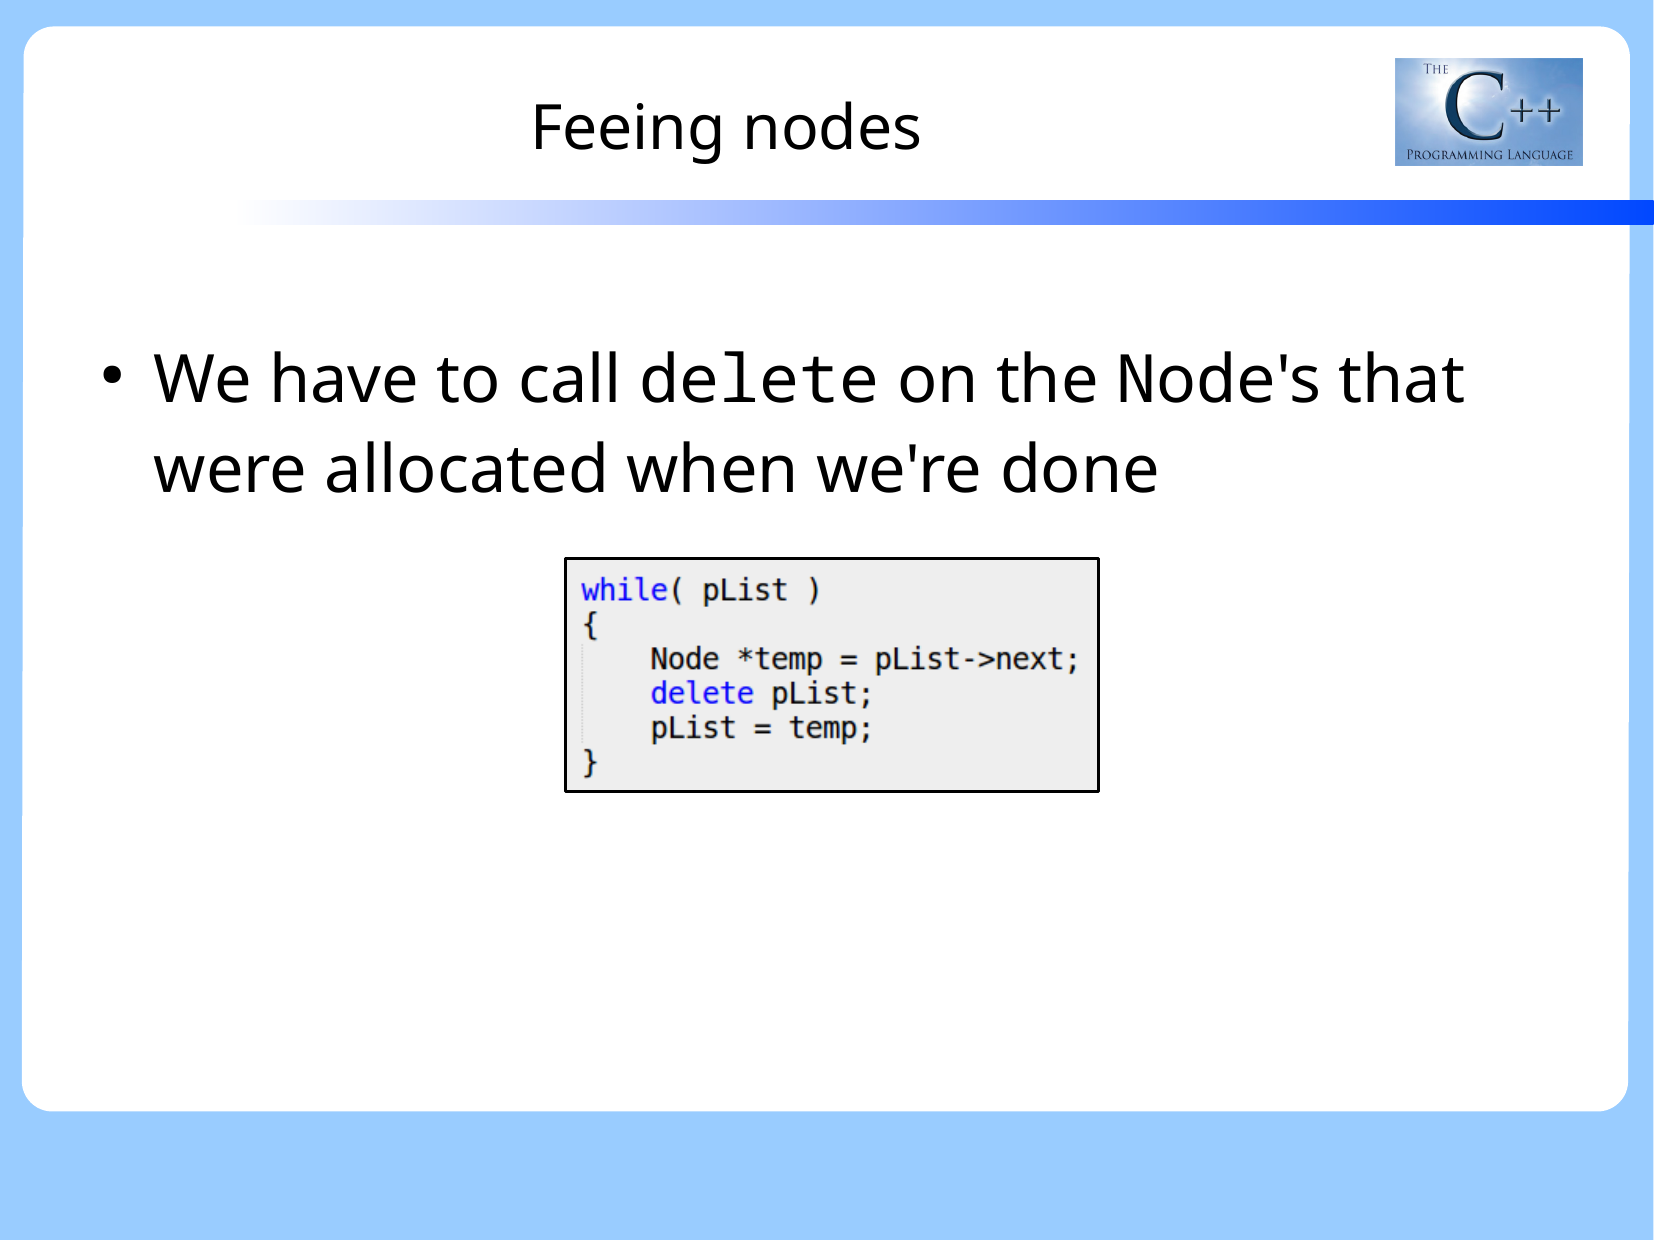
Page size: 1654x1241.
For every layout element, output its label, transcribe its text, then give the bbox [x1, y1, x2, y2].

picture [566, 560, 1097, 790]
list We have to call delete on the Node's that were allocated when we're done [82, 330, 1607, 1087]
picture [1395, 58, 1583, 166]
title Feeing nodes [82, 49, 1371, 201]
